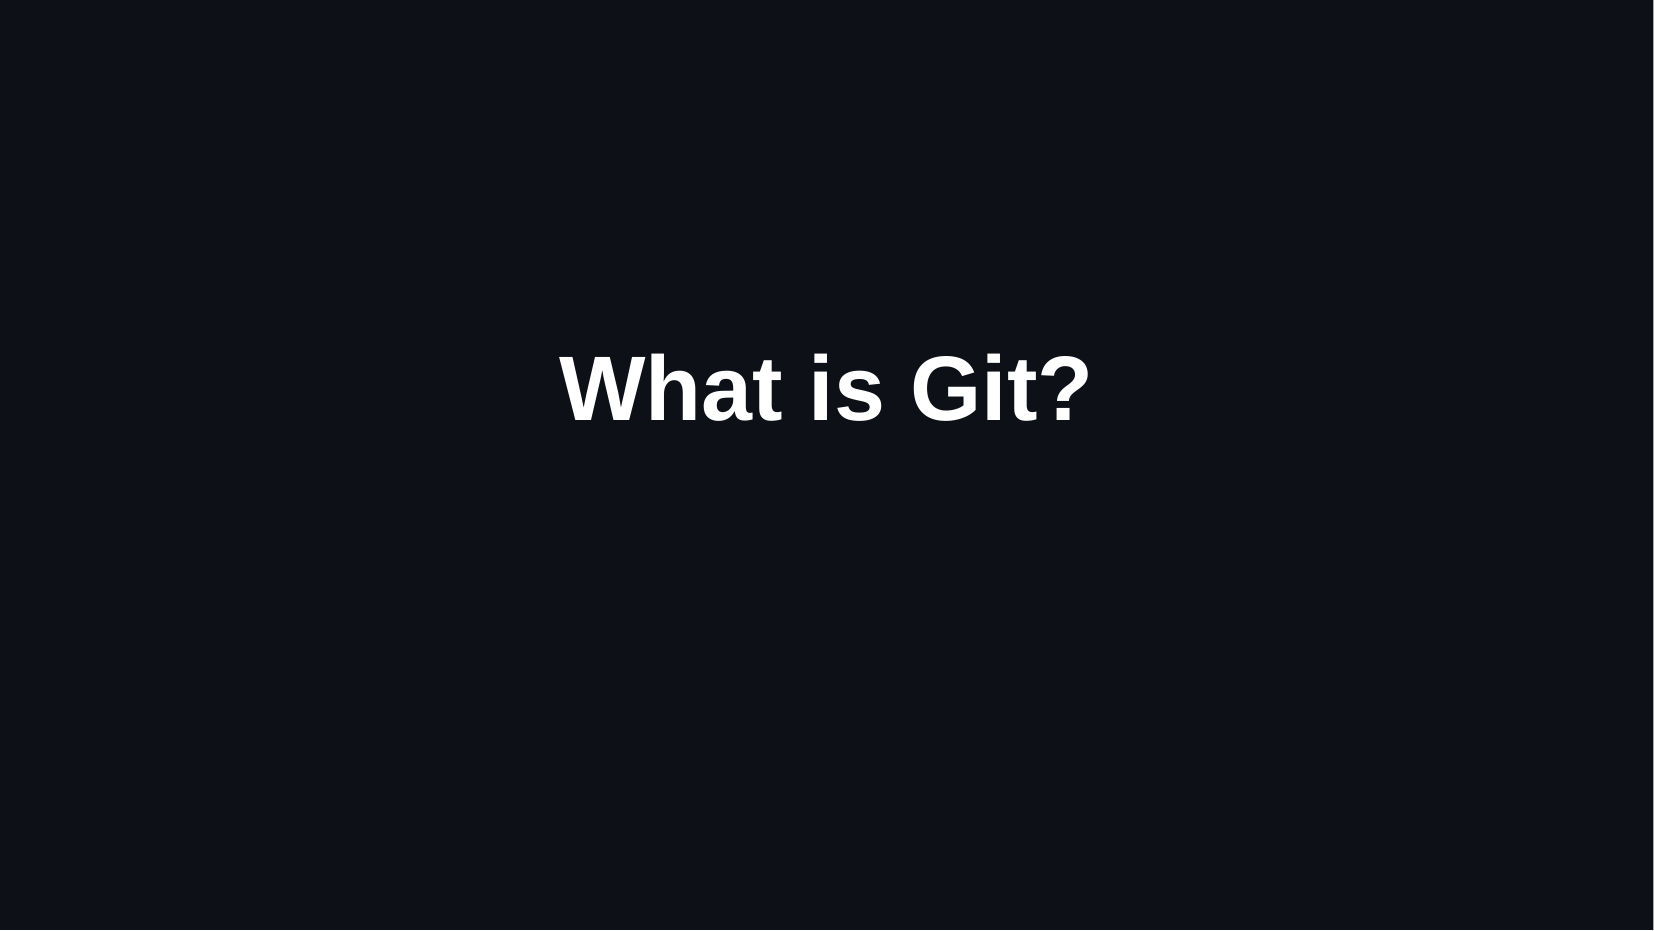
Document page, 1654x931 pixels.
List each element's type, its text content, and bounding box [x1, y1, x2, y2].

subtitle What is Git? [82, 337, 1571, 515]
